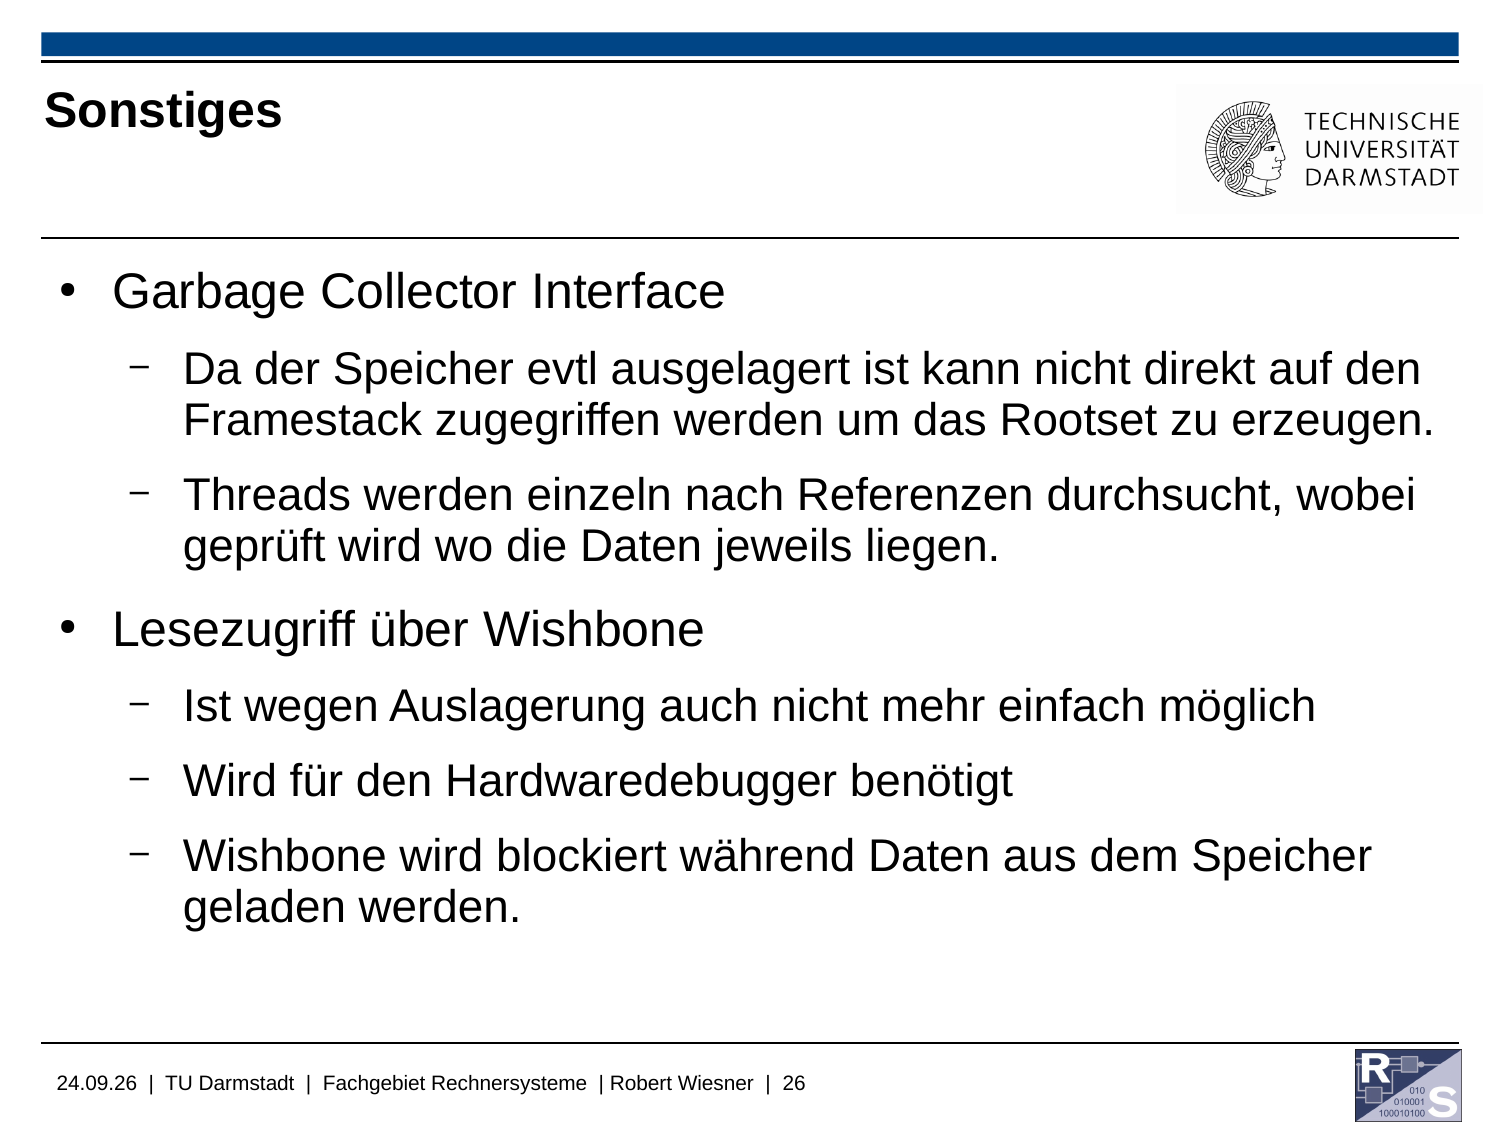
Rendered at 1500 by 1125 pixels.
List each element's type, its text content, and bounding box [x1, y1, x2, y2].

picture [1355, 1049, 1462, 1122]
list Garbage Collector Interface Da der Speicher evtl ausgelagert ist kann nicht direkt auf den Framestack zugegriffen werden um das Rootset zu erzeugen. Threads werden einzeln nach Referenzen durchsucht, wobei geprüft wird wo die Daten jeweils liegen. Lesezugriff über Wishbone Ist wegen Auslagerung auch nicht mehr einfach möglich Wird für den Hardwaredebugger benötigt Wishbone wird blockiert während Daten aus dem Speicher geladen werden. [41, 263, 1455, 1032]
title Sonstiges [44, 35, 1134, 186]
